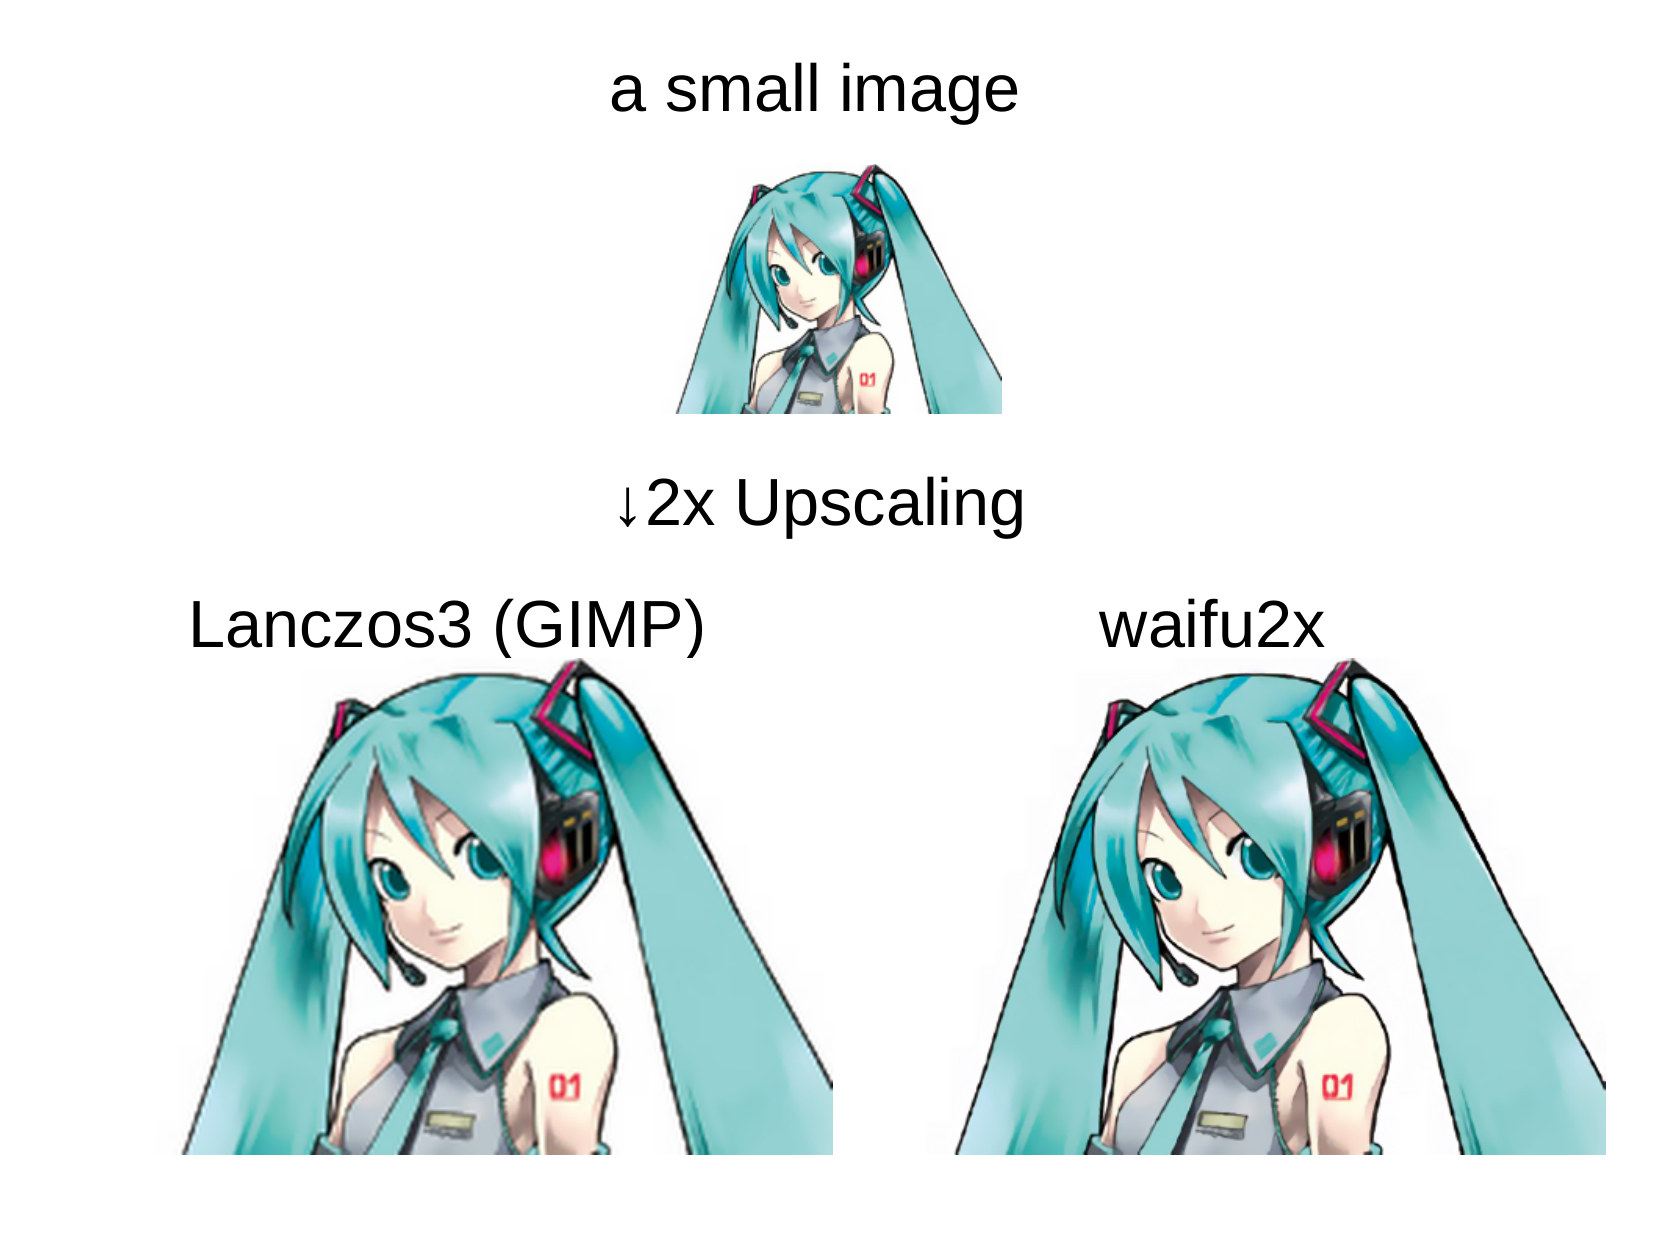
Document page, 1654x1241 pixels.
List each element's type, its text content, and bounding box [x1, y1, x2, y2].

text_box waifu2x [914, 569, 1511, 658]
subtitle a small image [59, 50, 1571, 201]
text_box ↓2x Upscaling [64, 464, 1575, 615]
text_box Lanczos3 (GIMP) [149, 549, 746, 658]
picture [645, 164, 1002, 414]
picture [120, 658, 833, 1156]
picture [892, 658, 1606, 1156]
